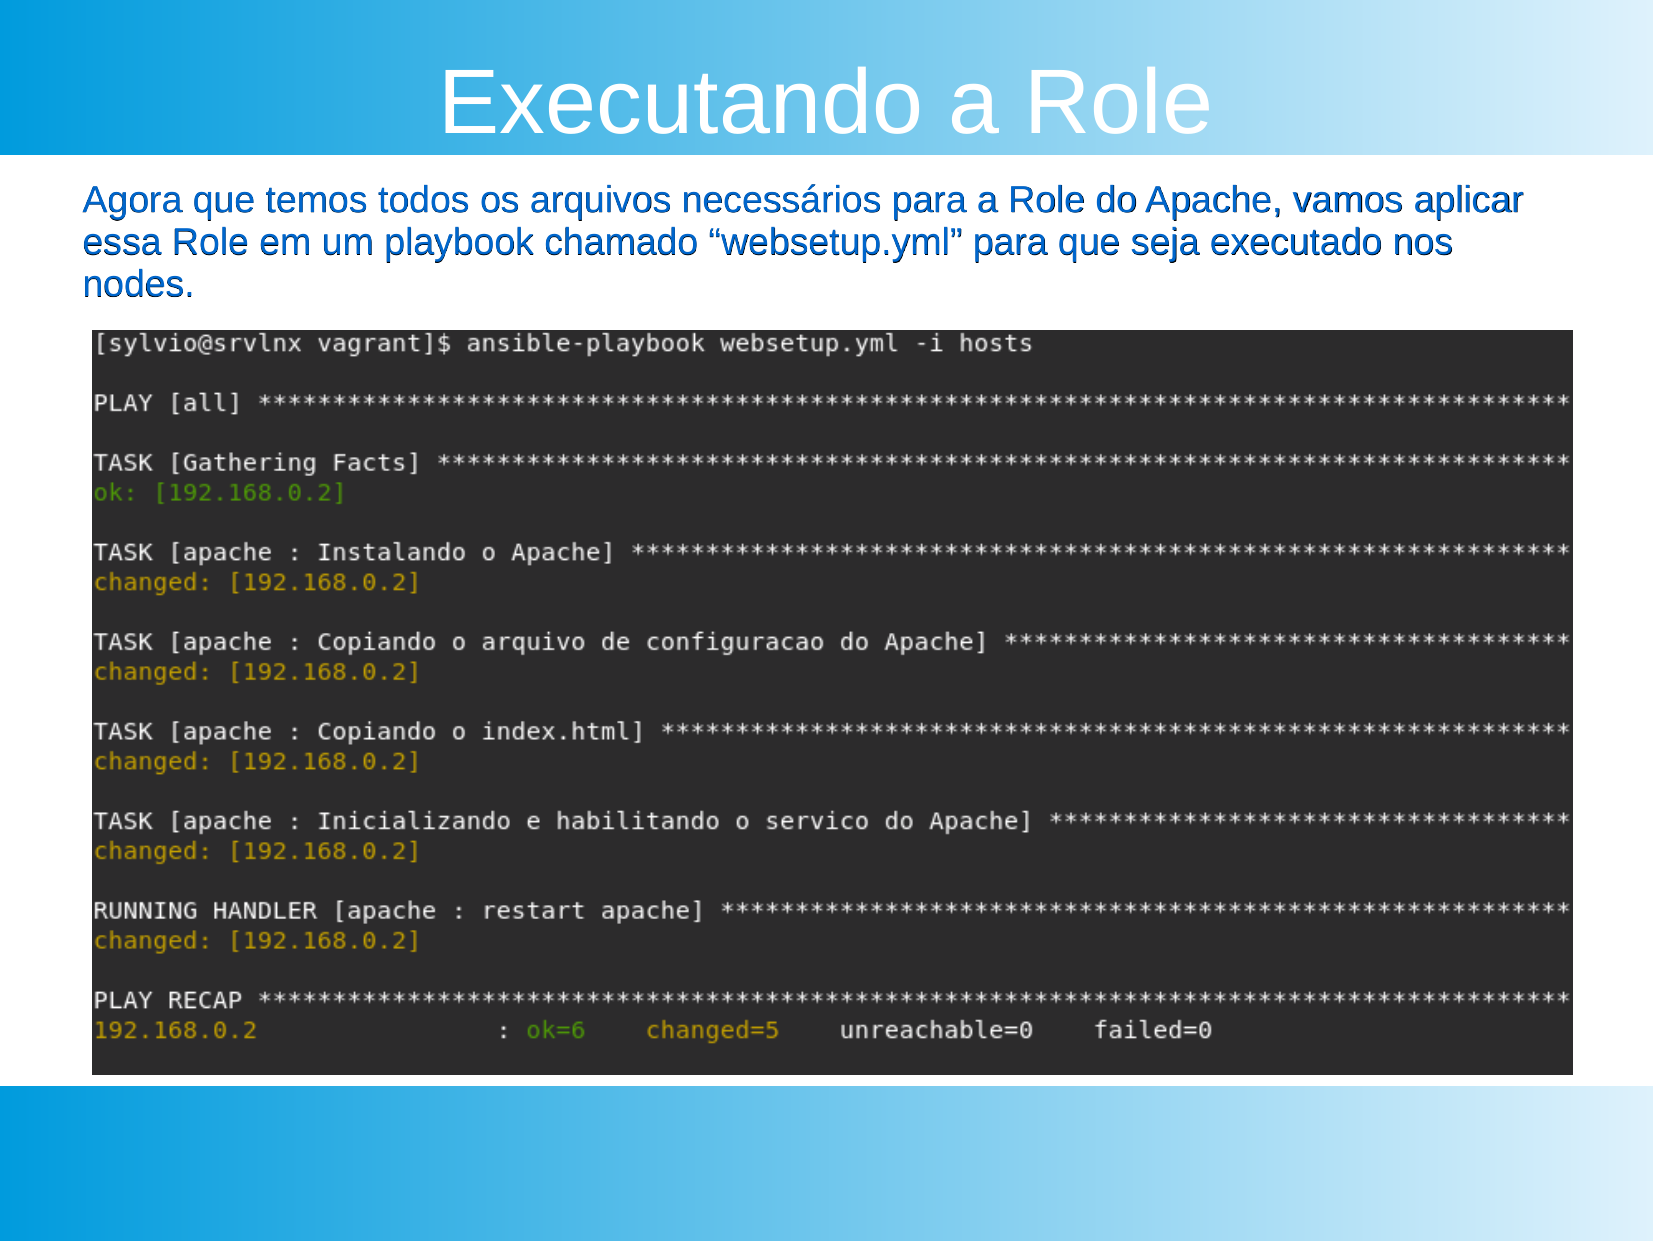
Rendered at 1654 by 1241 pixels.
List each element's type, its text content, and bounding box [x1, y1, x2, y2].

list Agora que temos todos os arquivos necessários para a Role do Apache, vamos aplicar essa Role em um playbook chamado “websetup.yml” para que seja executado nos nodes. [82, 178, 1571, 308]
title Executando a Role [82, 49, 1571, 155]
picture [92, 330, 1573, 1075]
